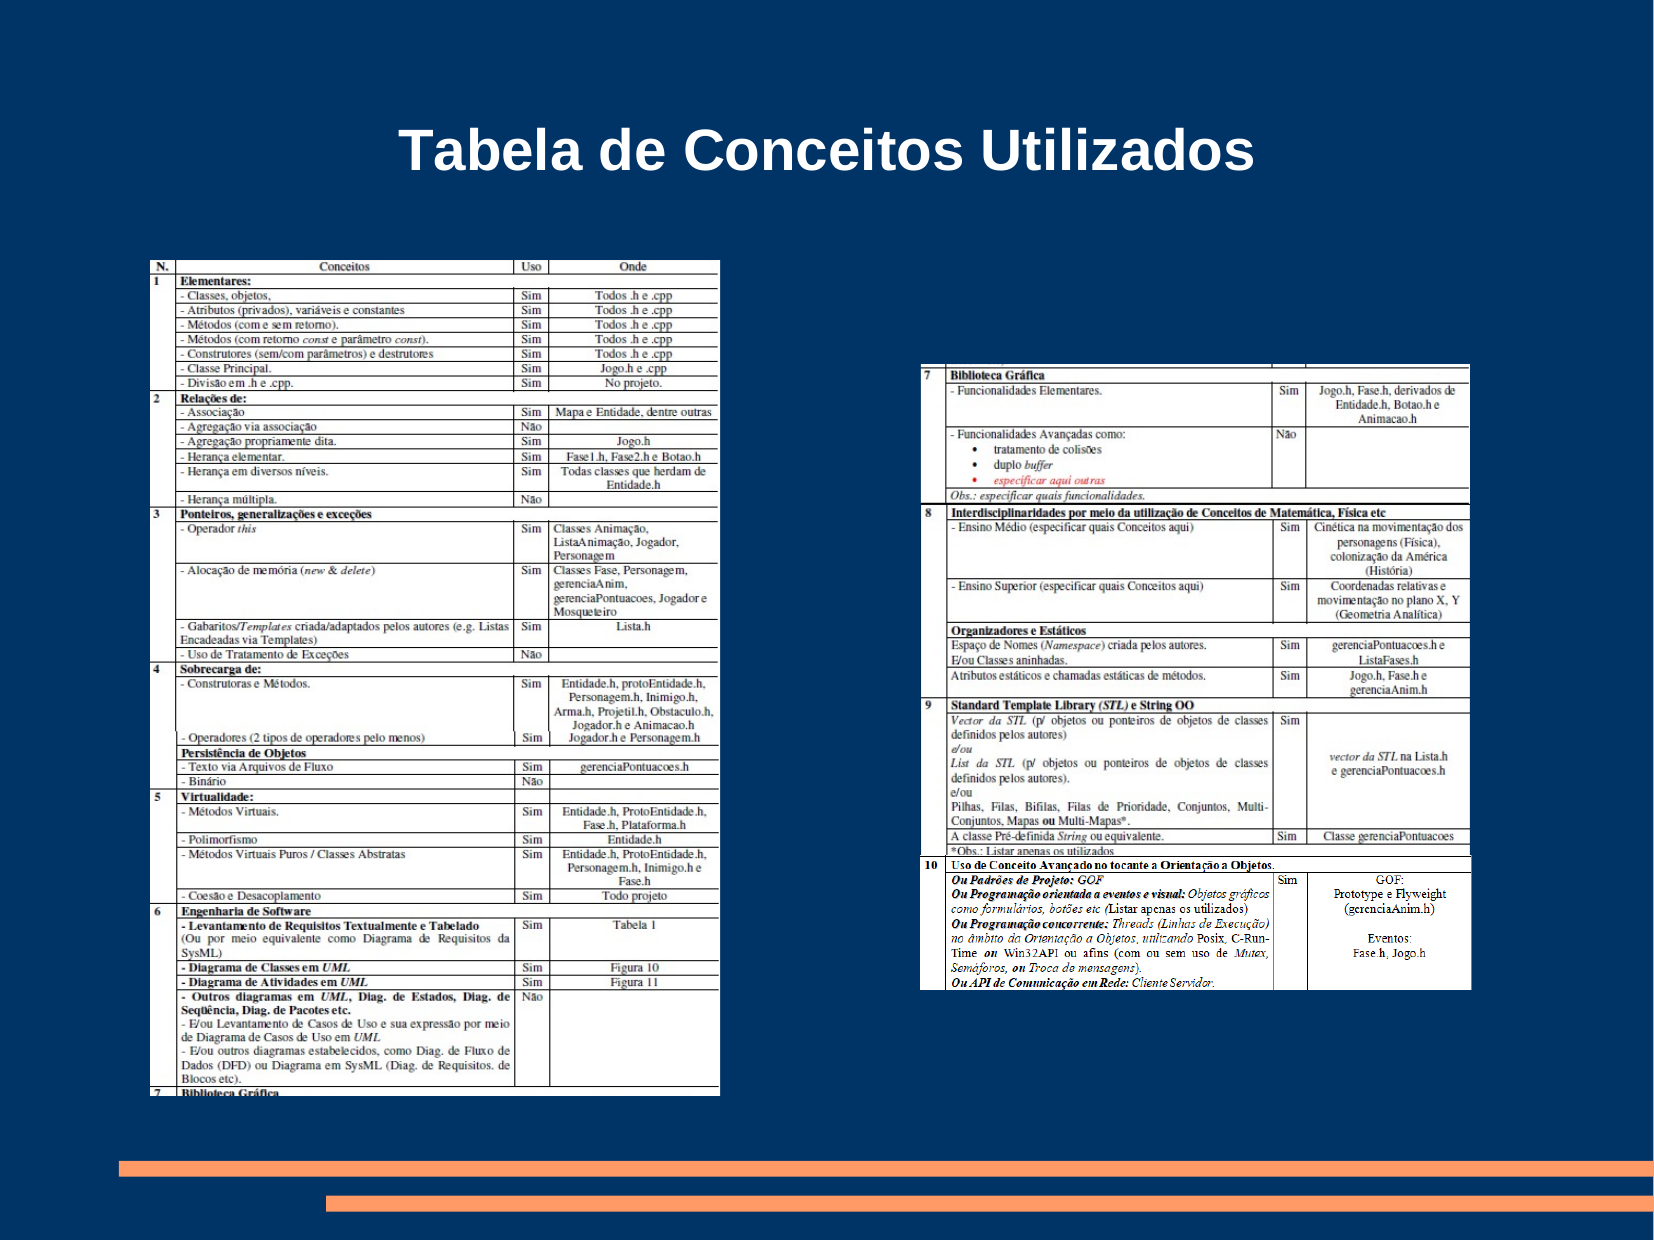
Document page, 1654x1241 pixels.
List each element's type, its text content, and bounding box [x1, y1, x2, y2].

picture [920, 364, 1472, 991]
picture [150, 260, 721, 1096]
title Tabela de Conceitos Utilizados [121, 46, 1534, 254]
